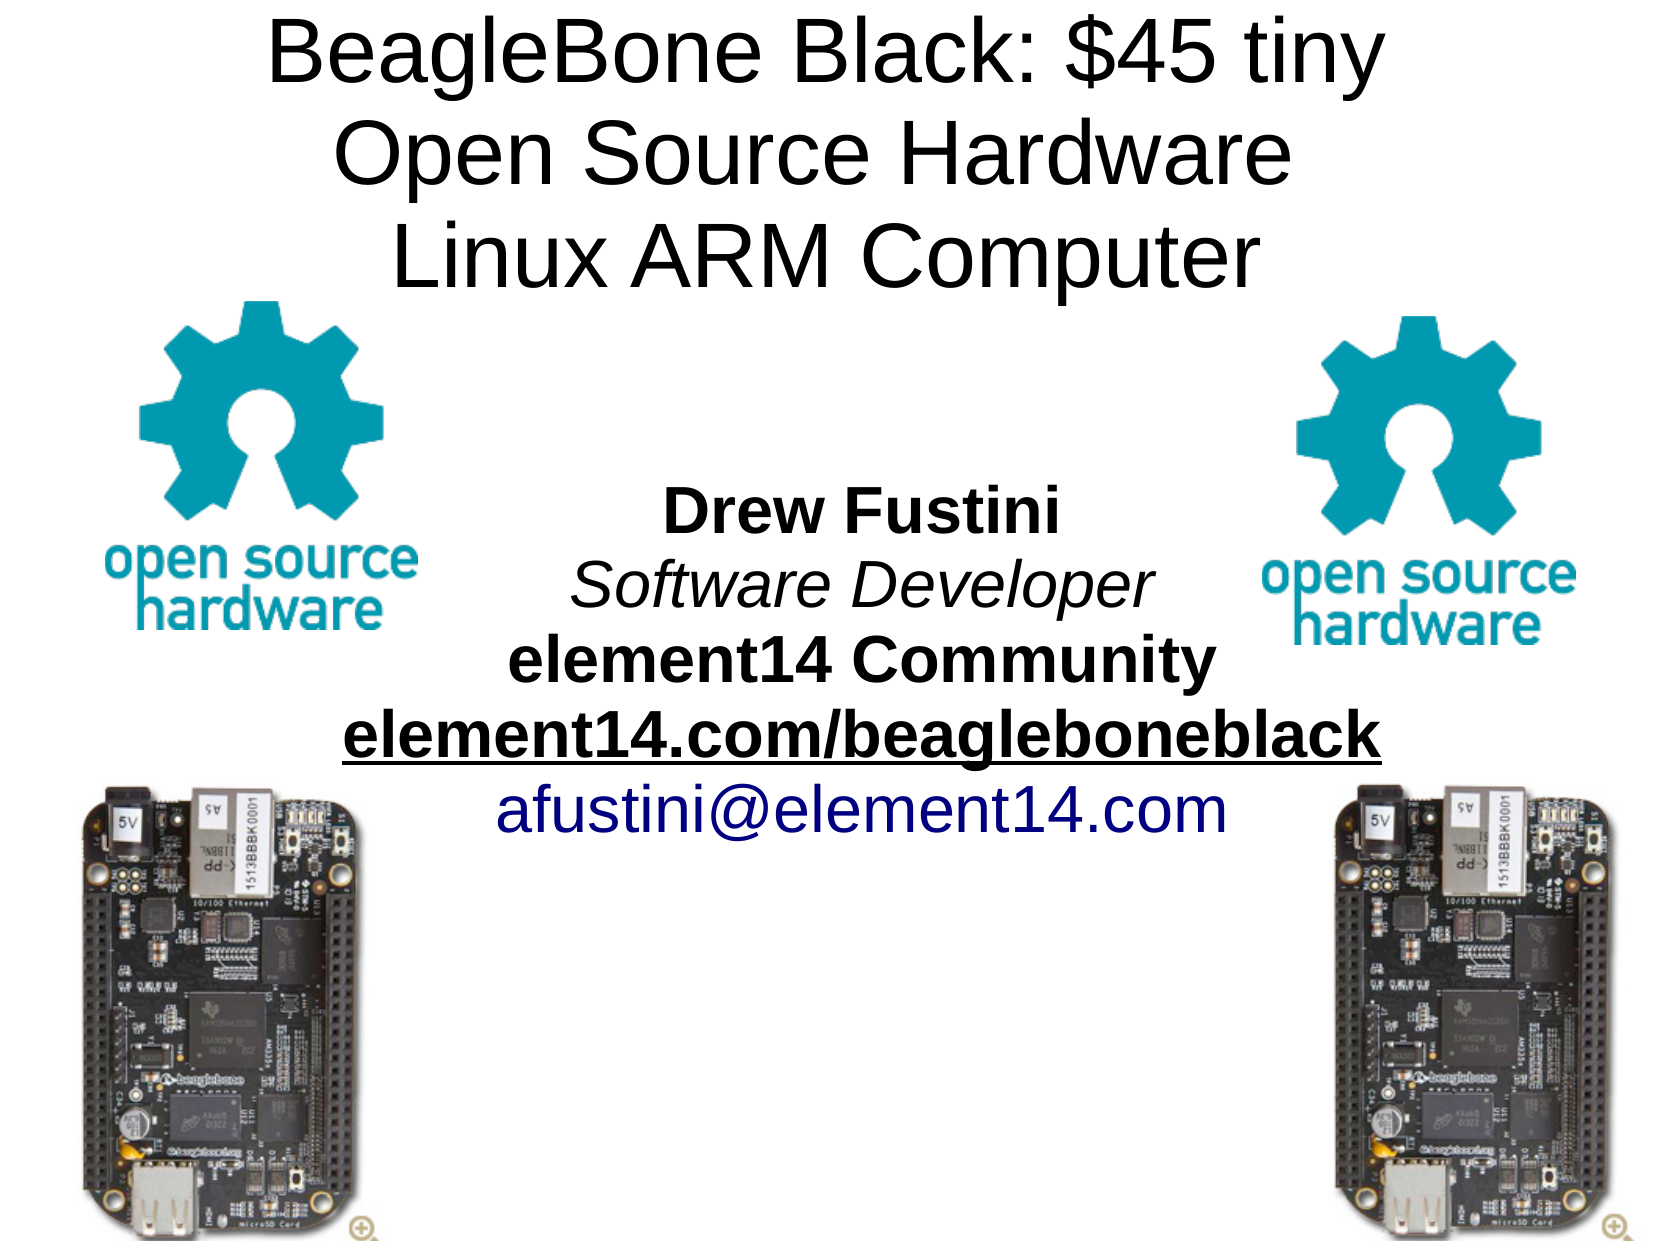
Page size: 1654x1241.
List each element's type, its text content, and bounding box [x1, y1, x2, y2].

title BeagleBone Black: $45 tiny Open Source Hardware Linux ARM Computer [82, 0, 1571, 307]
picture [1262, 316, 1576, 646]
picture [105, 301, 418, 631]
subtitle Drew Fustini Software Developer element14 Community element14.com/beagleboneblack afustini@element14.com [134, 300, 1591, 1020]
picture [1267, 779, 1654, 1241]
picture [15, 781, 401, 1241]
